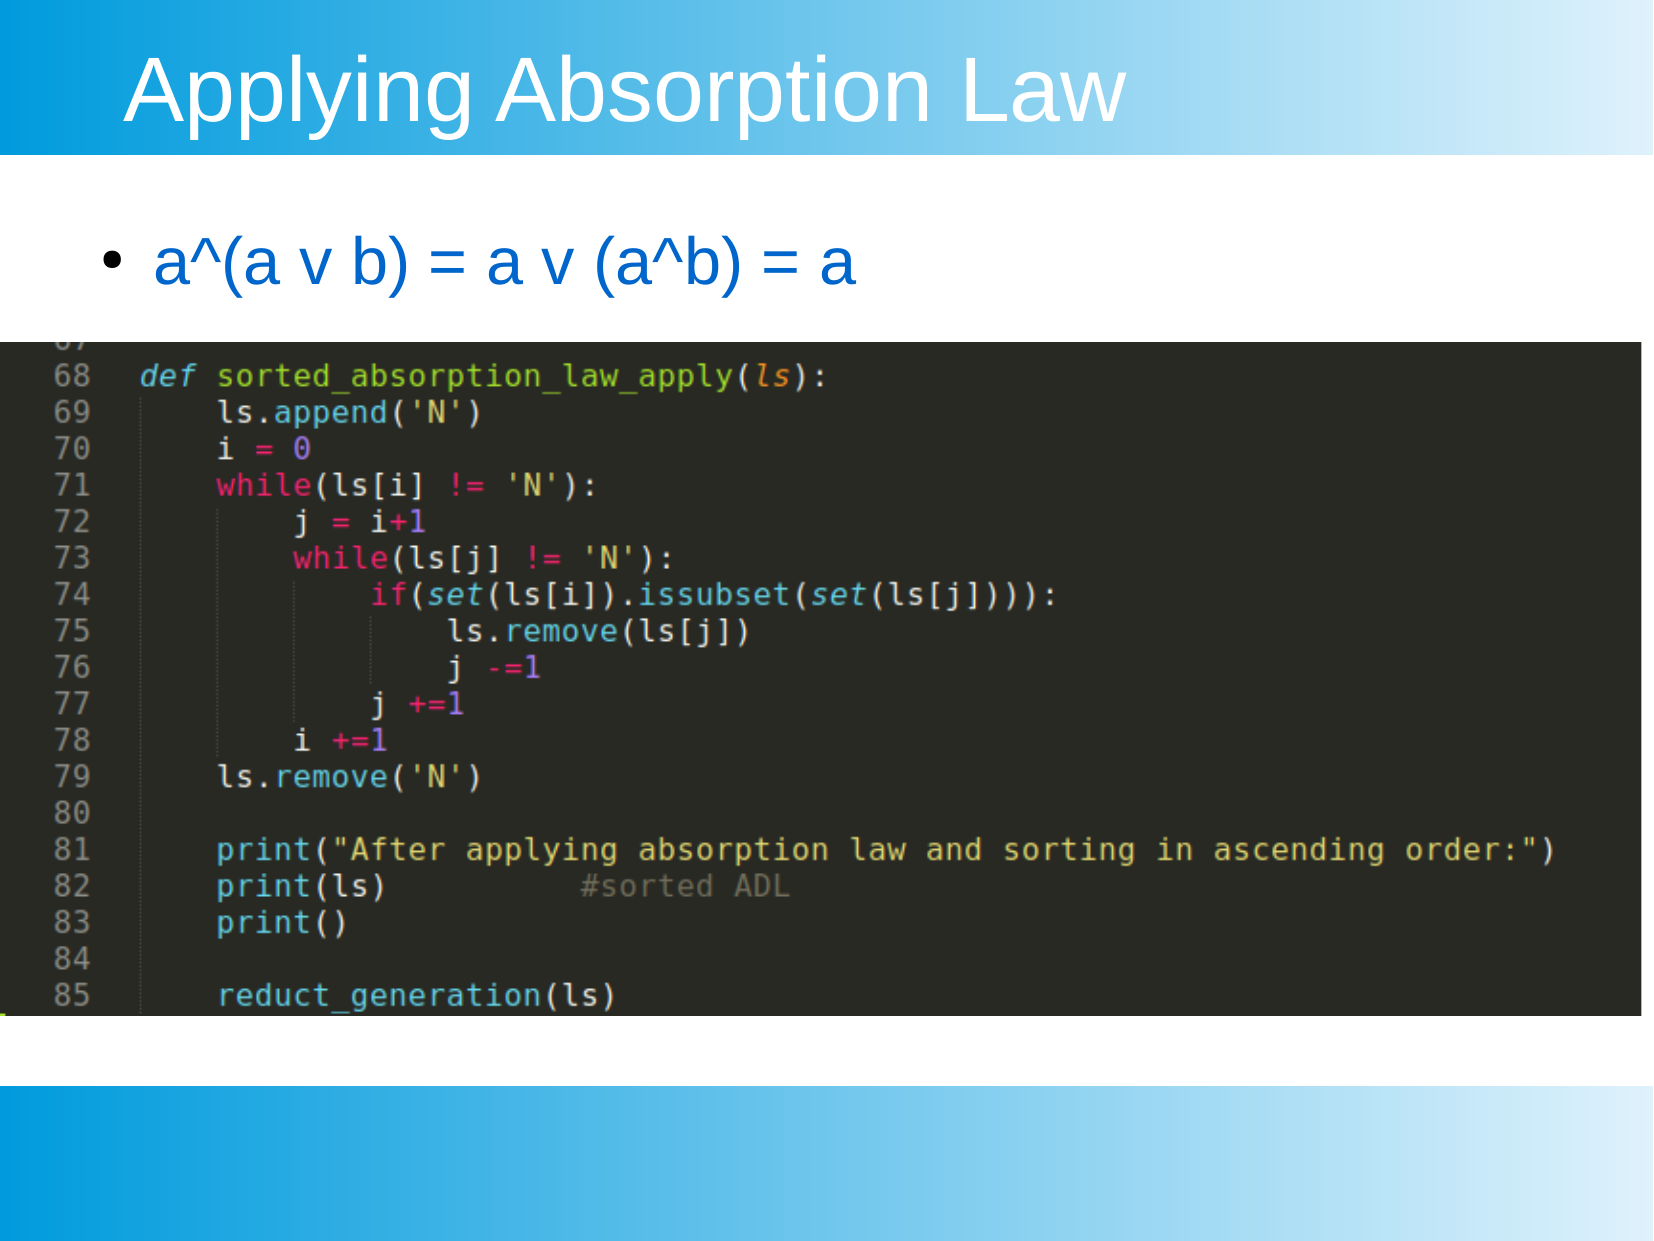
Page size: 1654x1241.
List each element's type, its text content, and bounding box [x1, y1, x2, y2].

picture [0, 342, 1642, 1016]
title Applying Absorption Law [0, 37, 1371, 142]
list a^(a v b) = a v (a^b) = a [82, 224, 1571, 342]
